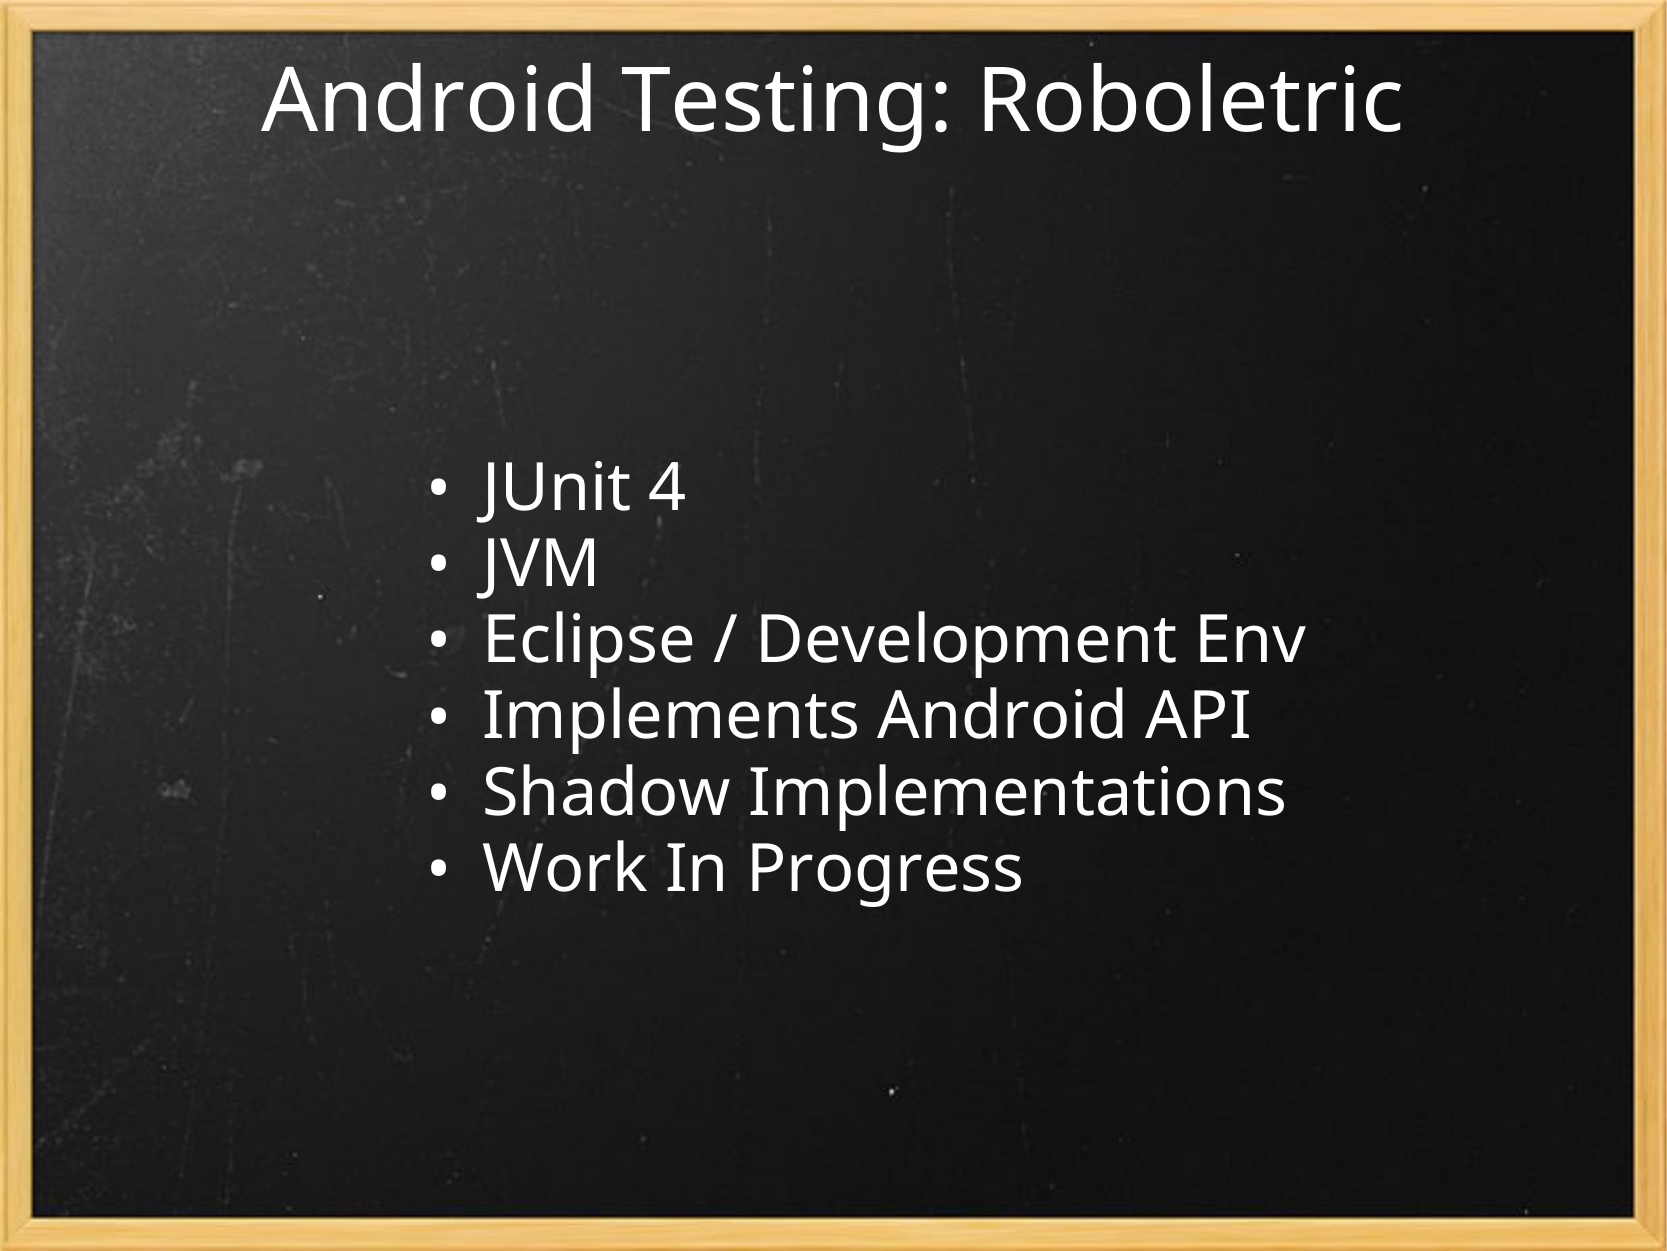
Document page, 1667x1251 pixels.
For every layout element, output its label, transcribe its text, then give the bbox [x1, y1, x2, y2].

picture [0, 0, 1667, 1251]
list JUnit 4 JVM Eclipse / Development Env Implements Android API Shadow Implementations Work In Progress [407, 450, 1463, 1186]
title Android Testing: Roboletric [40, 50, 1627, 201]
